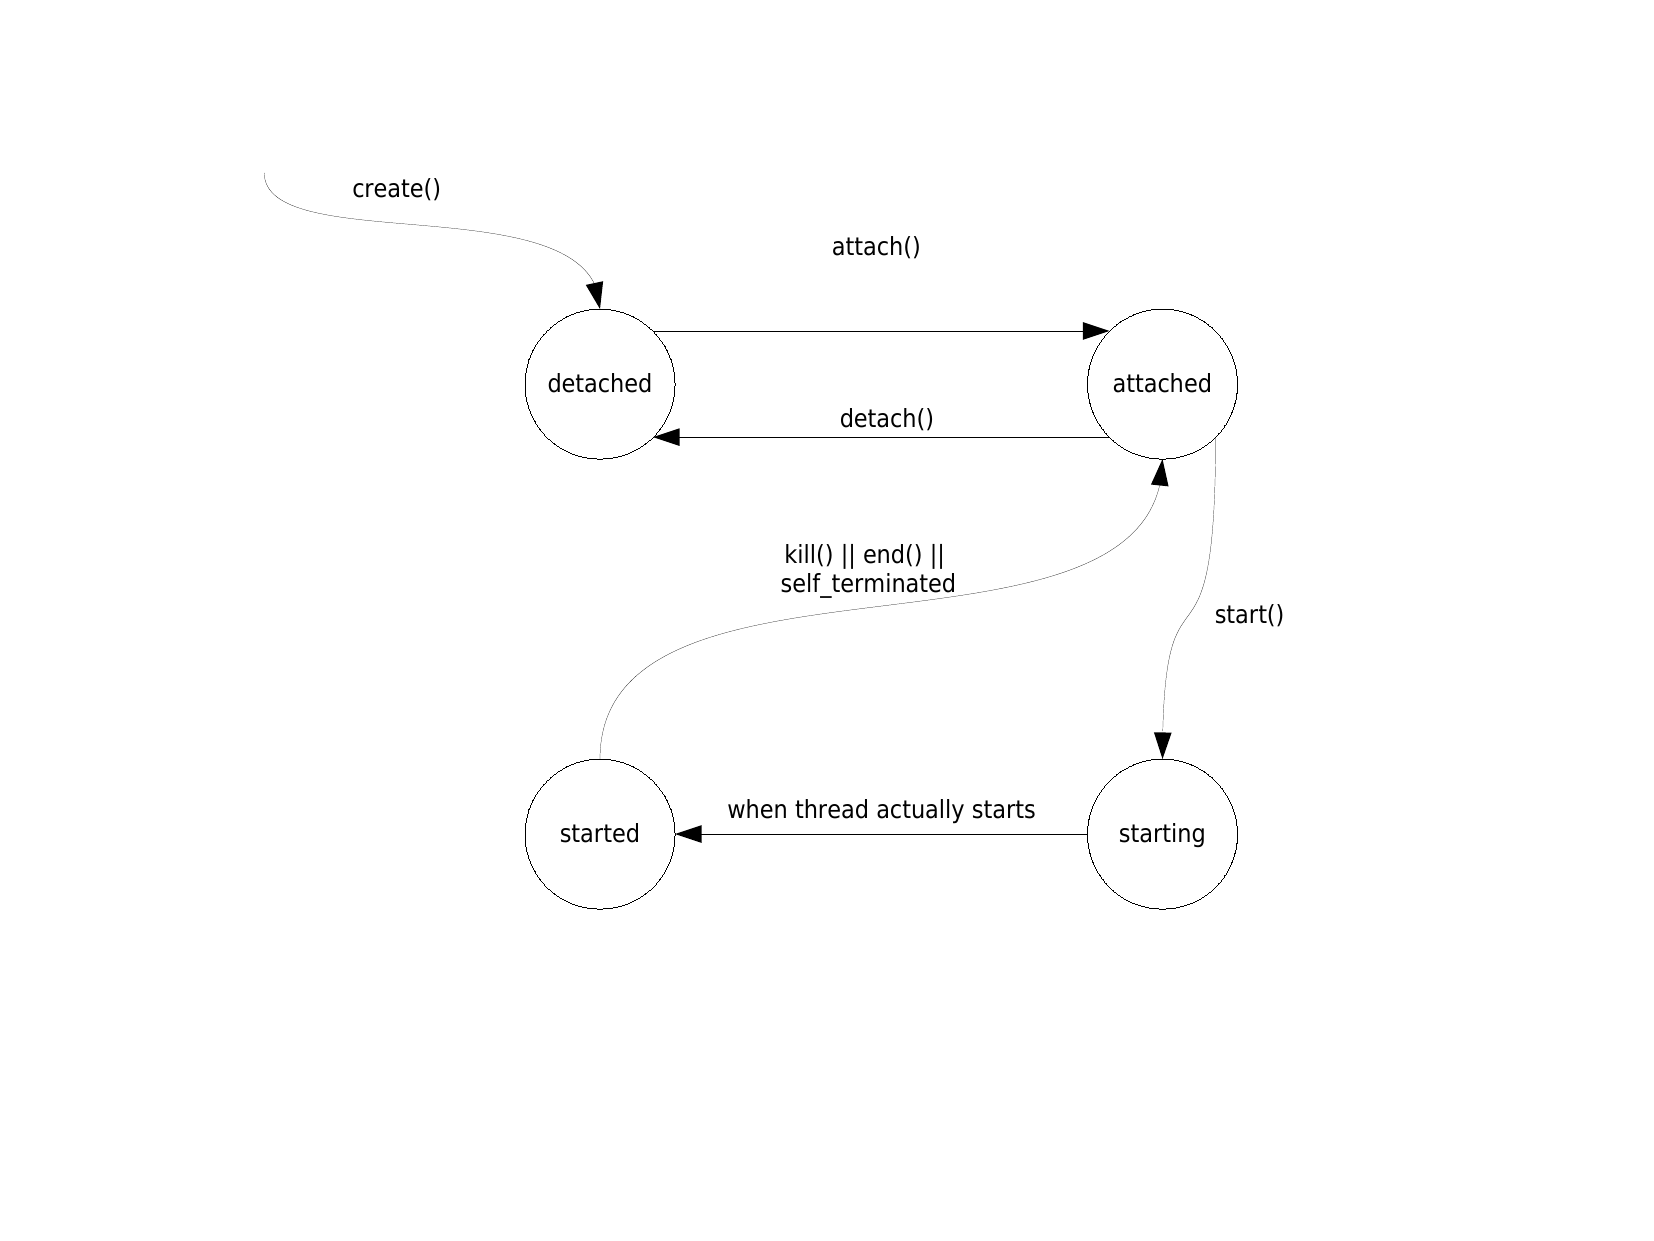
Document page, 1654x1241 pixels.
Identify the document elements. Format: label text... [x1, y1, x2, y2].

text_box detached [525, 309, 676, 460]
text_box when thread actually starts [712, 787, 1052, 832]
text_box starting [1087, 759, 1238, 910]
text_box start() [1200, 593, 1300, 638]
text_box kill() || end() || self_terminated [765, 532, 972, 606]
text_box attach() [817, 225, 1005, 270]
text_box detach() [825, 397, 950, 442]
text_box attached [1087, 309, 1238, 460]
text_box started [525, 759, 676, 910]
text_box create() [337, 166, 457, 211]
